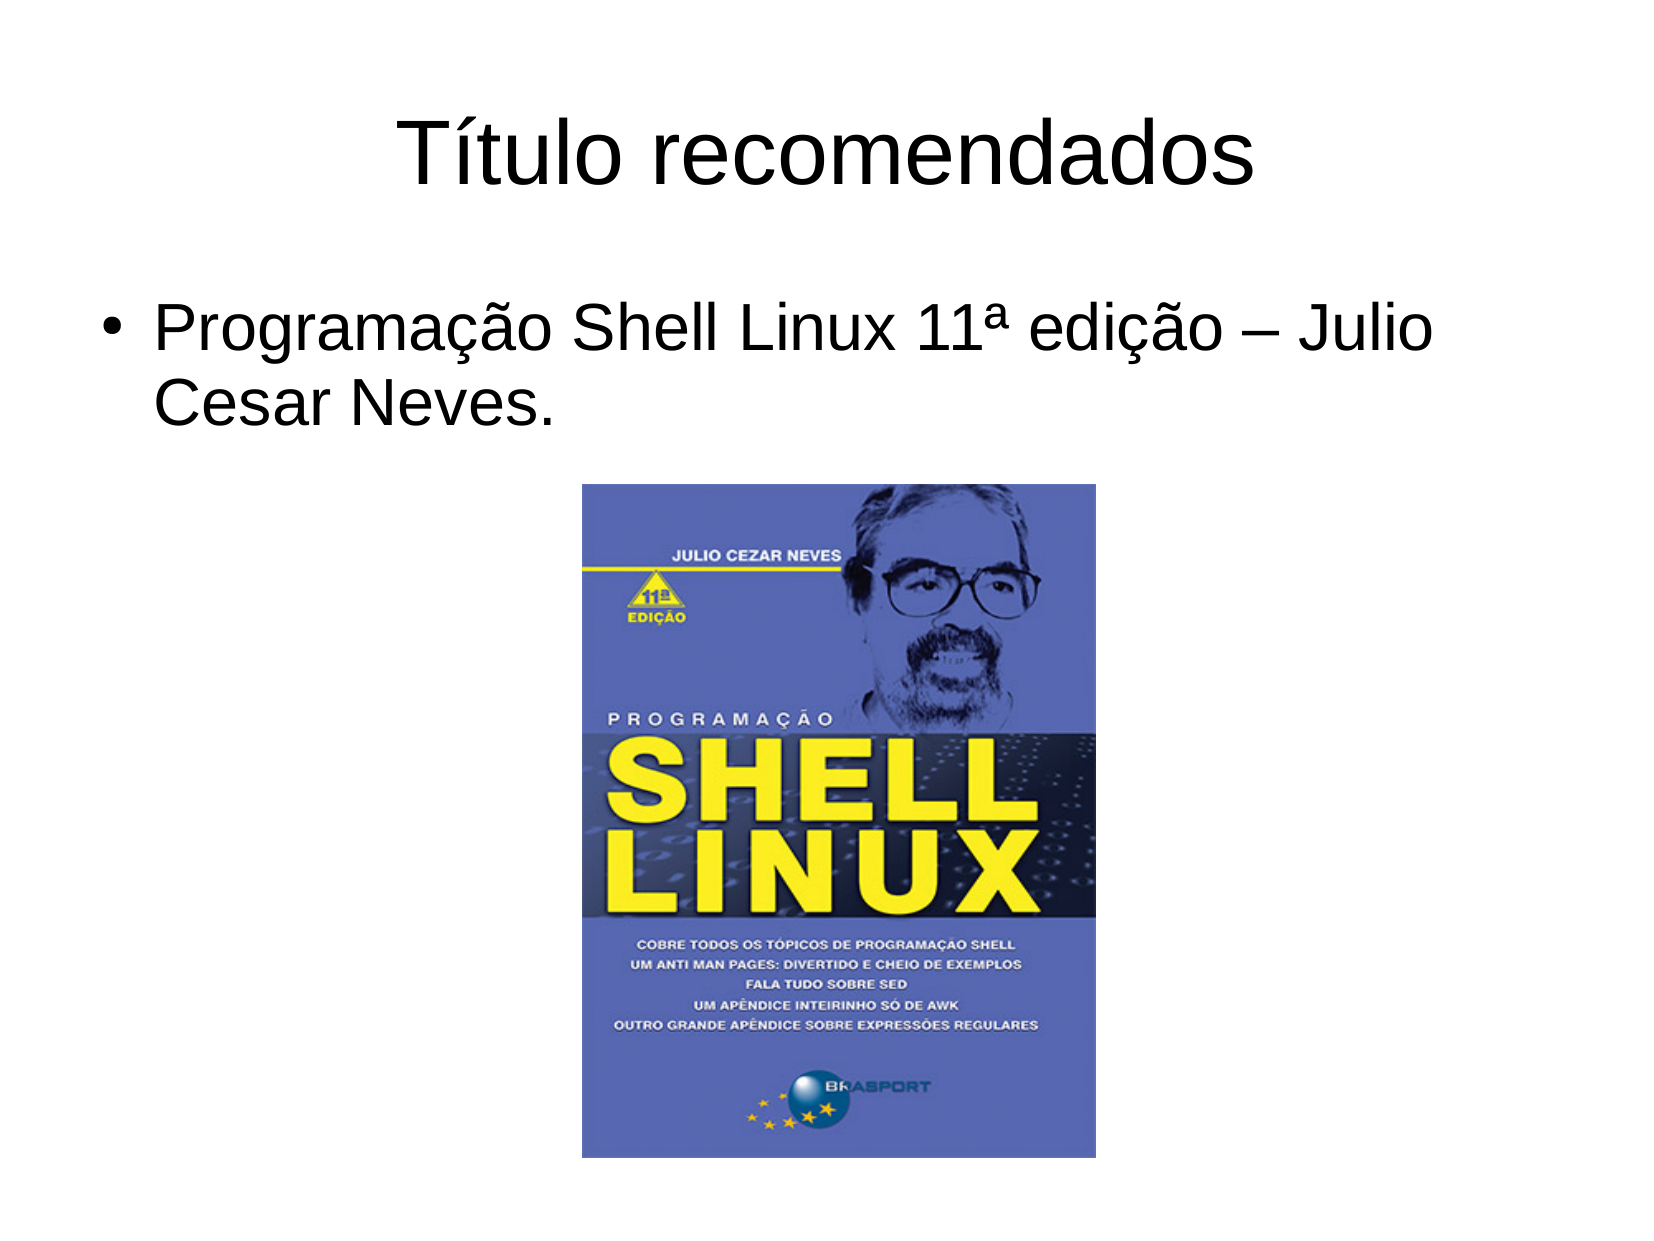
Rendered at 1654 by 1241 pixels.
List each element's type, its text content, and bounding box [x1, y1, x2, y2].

title Título recomendados [82, 49, 1571, 257]
picture [582, 484, 1096, 1158]
list Programação Shell Linux 11ª edição – Julio Cesar Neves. [82, 290, 1571, 1010]
